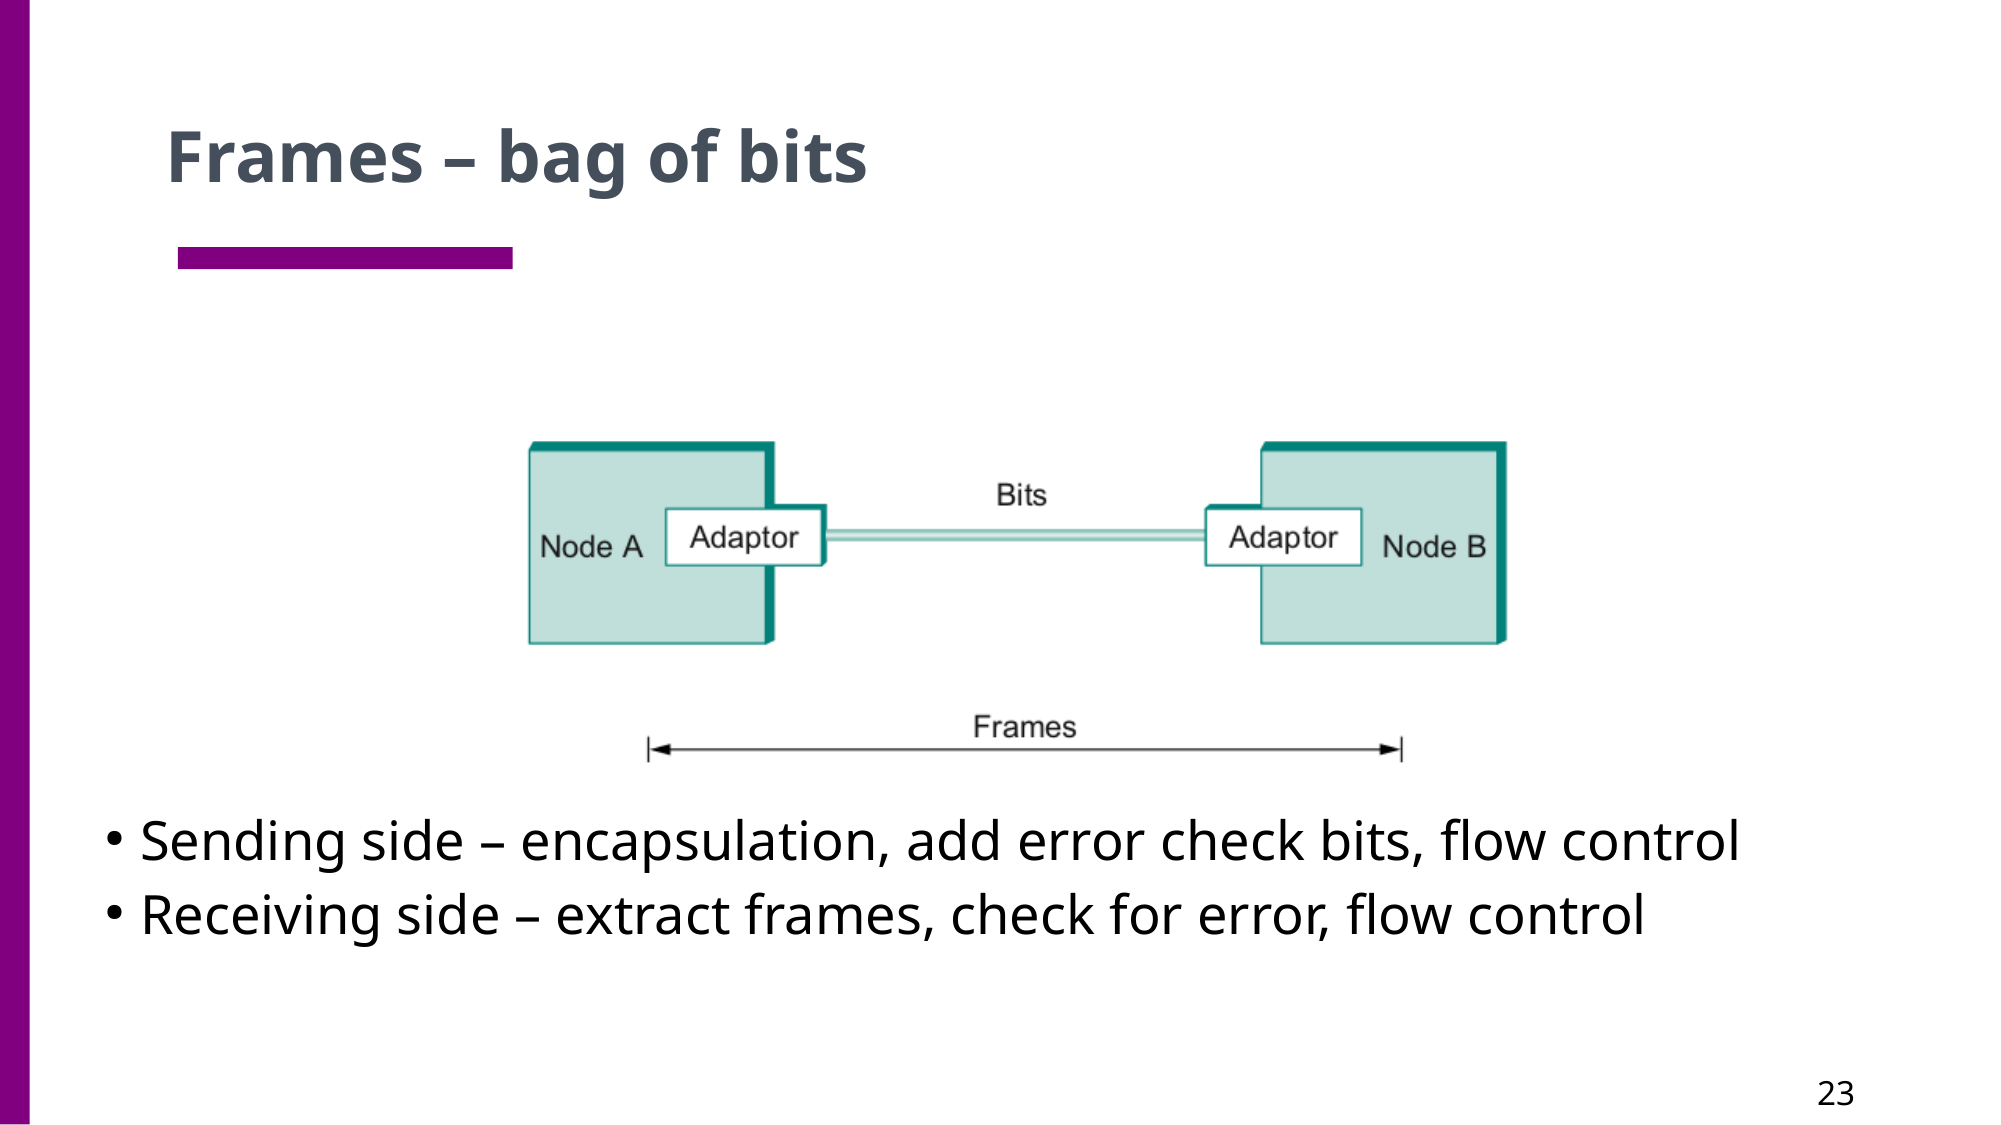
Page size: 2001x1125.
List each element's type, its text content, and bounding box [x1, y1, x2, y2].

picture [440, 357, 1570, 772]
text_box Frames – bag of bits [151, 0, 1849, 212]
text_box Sending side – encapsulation, add error check bits, flow control Receiving side – extract frames, check for error, flow control [90, 795, 1990, 1008]
